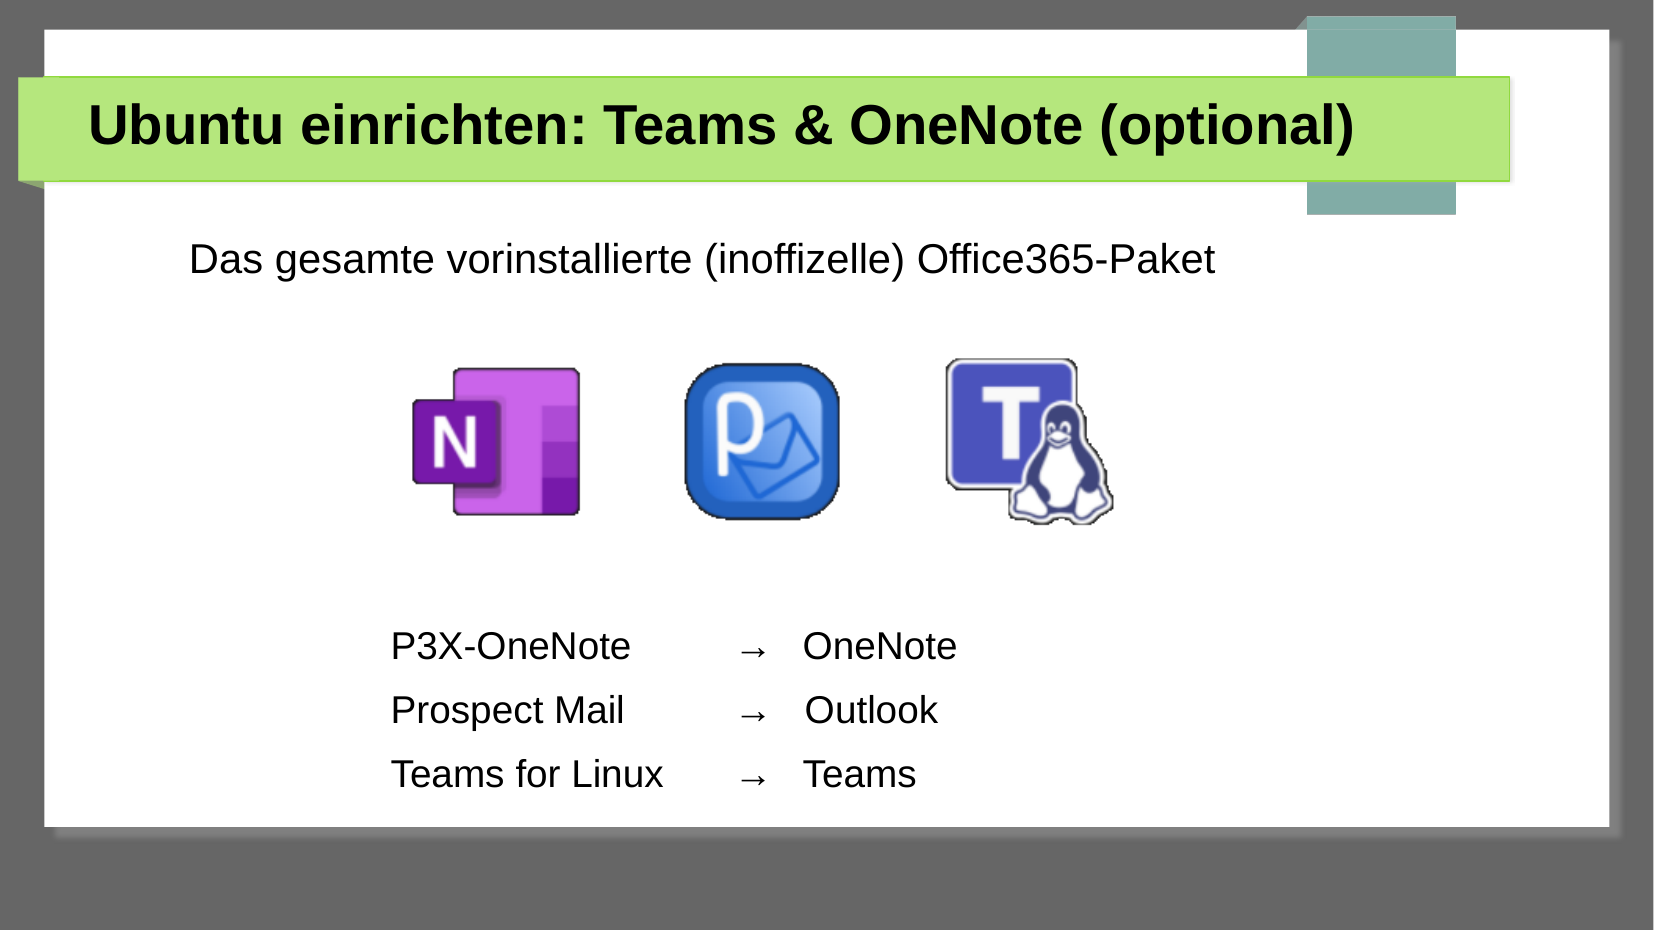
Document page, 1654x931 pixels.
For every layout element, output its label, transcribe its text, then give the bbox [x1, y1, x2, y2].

picture [408, 354, 1123, 533]
title Ubuntu einrichten: Teams & OneNote (optional) [88, 73, 1506, 178]
list Das gesamte vorinstallierte (inoffizelle) Office365-Paket [118, 236, 1329, 296]
list P3X-OneNote → OneNote Prospect Mail → Outlook Teams for Linux → Teams [324, 561, 1063, 798]
